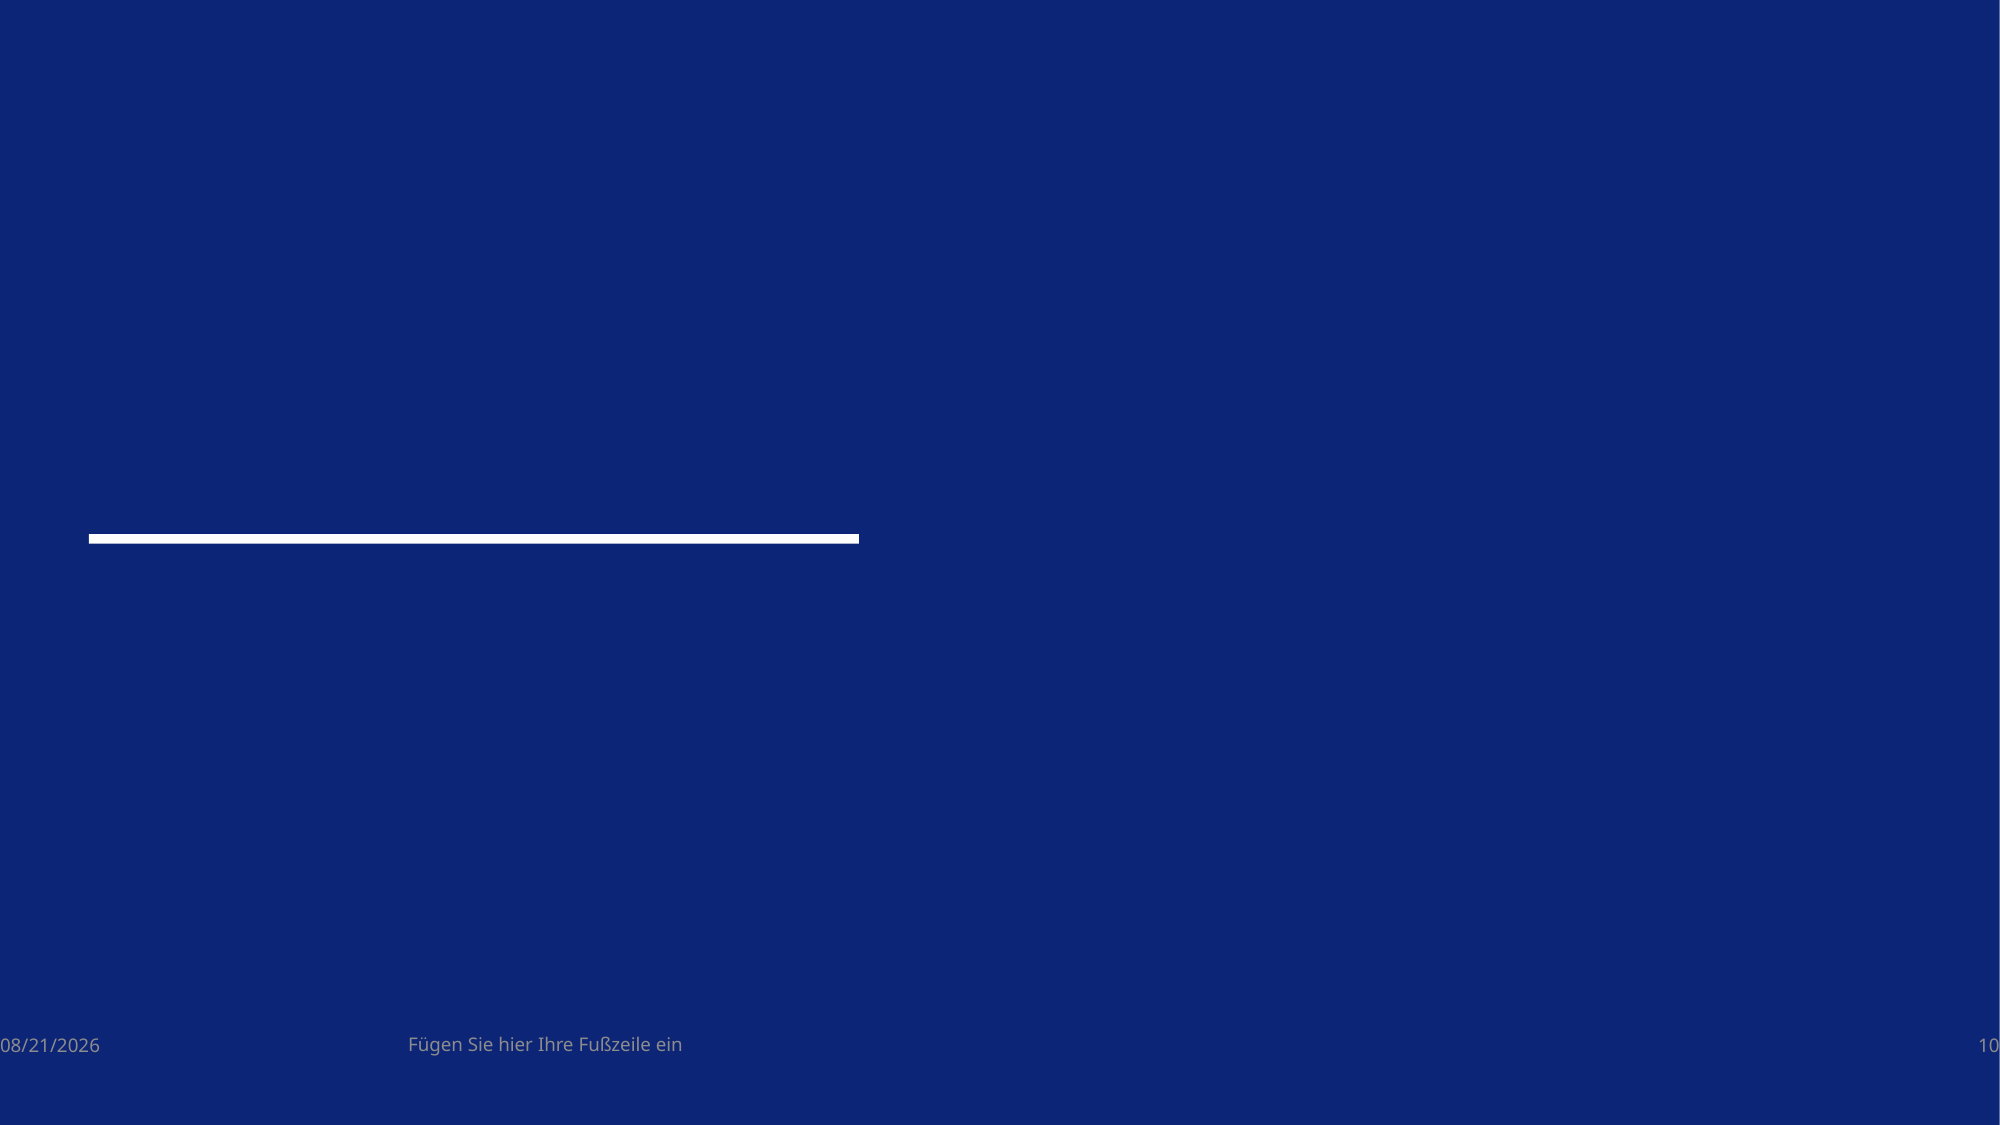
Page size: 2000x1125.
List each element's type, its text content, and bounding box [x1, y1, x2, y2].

footer Fügen Sie hier Ihre Fußzeile ein [0, 1020, 698, 1071]
slide_number <number> [1893, 1020, 2000, 1071]
